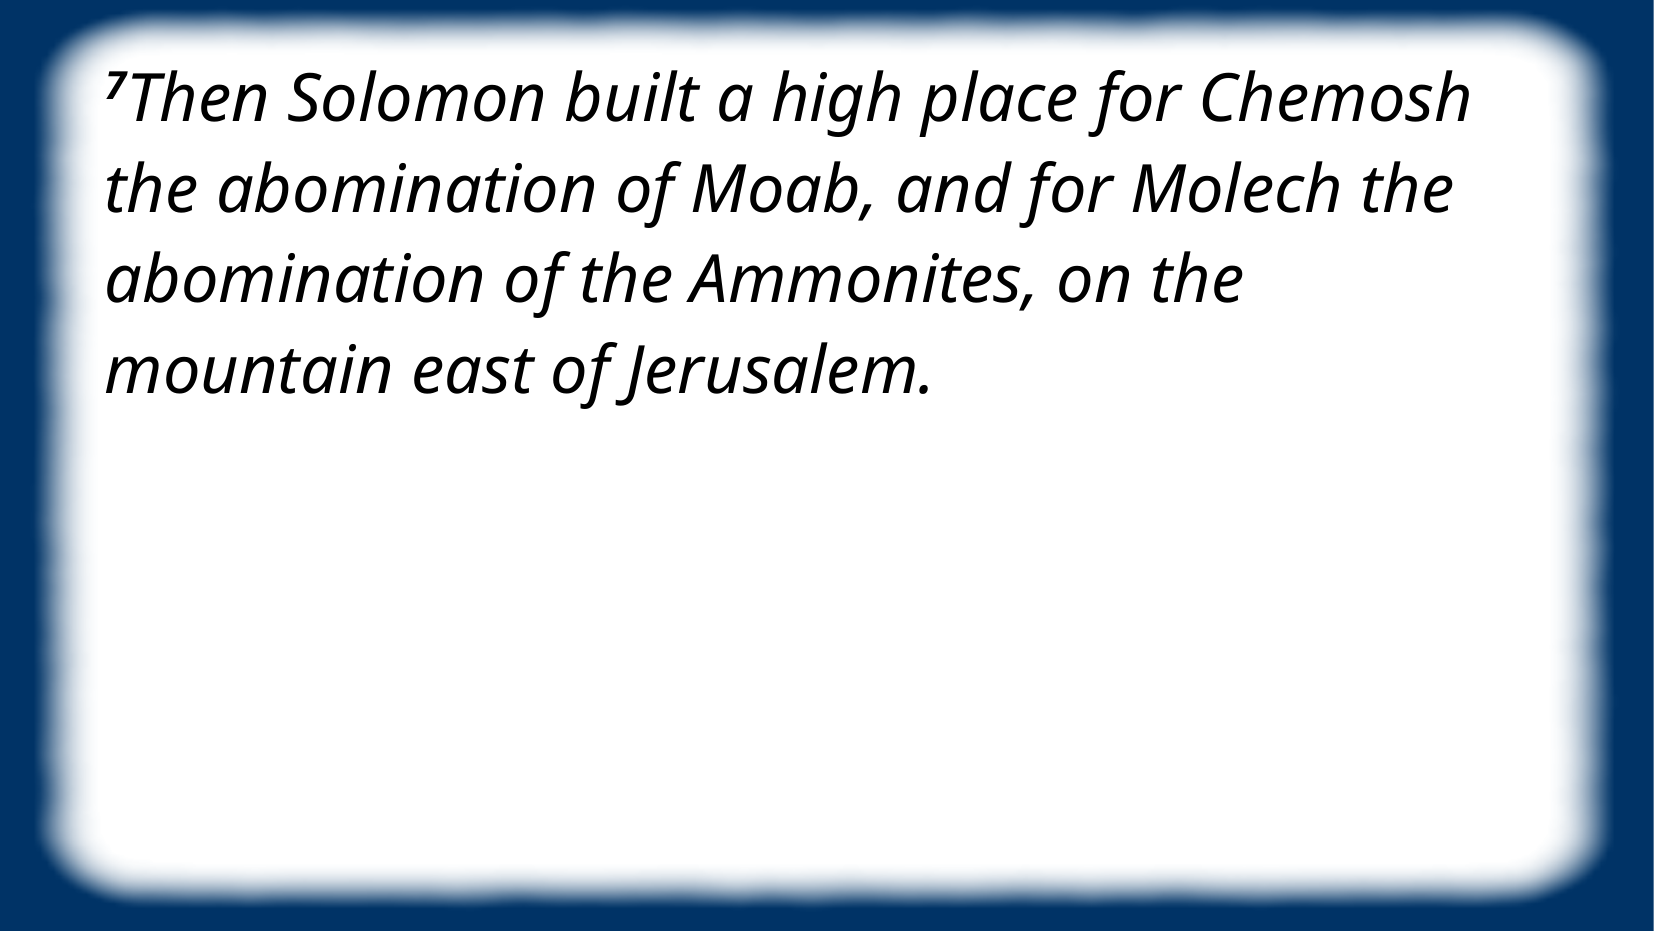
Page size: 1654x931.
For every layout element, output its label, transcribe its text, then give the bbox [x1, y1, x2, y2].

text_box 7Then Solomon built a high place for Chemosh the abomination of Moab, and for Molech the abomination of the Ammonites, on the mountain east of Jerusalem. [90, 42, 1561, 413]
picture [0, 0, 1654, 931]
